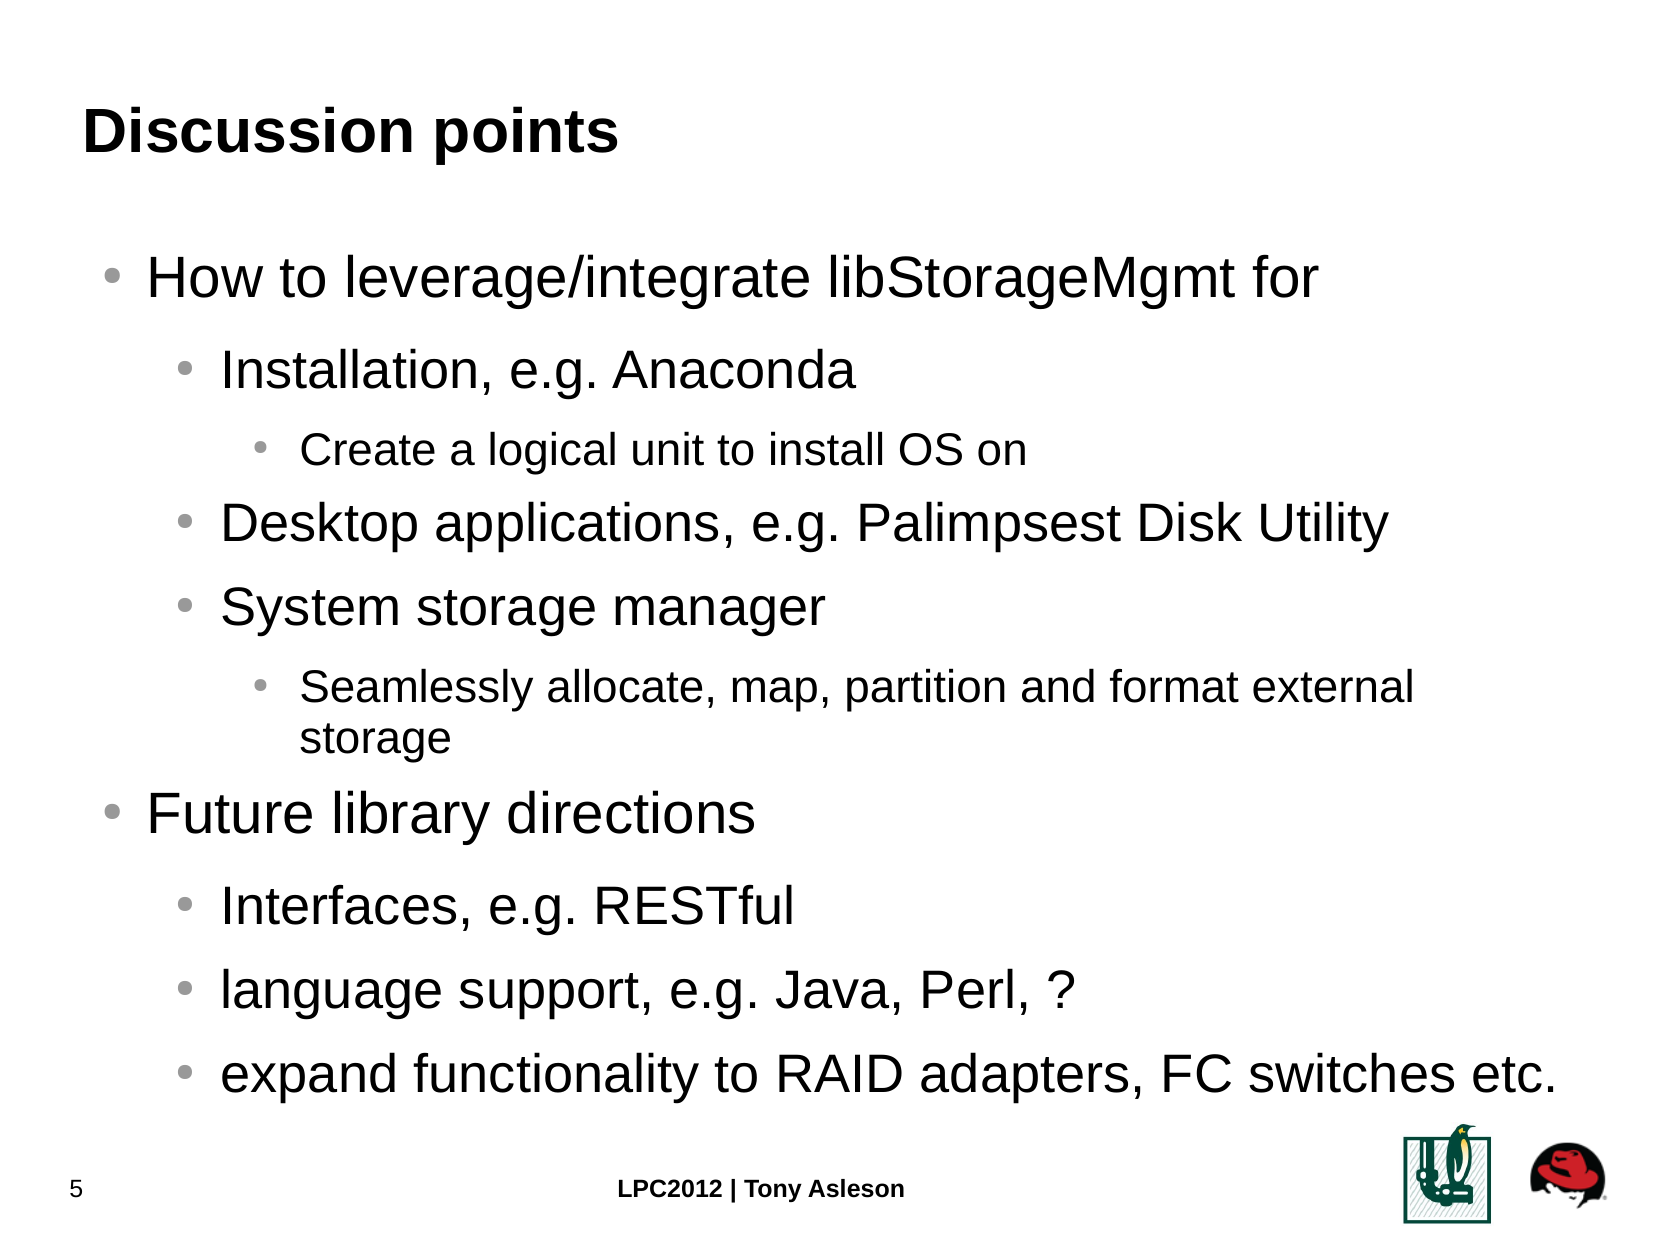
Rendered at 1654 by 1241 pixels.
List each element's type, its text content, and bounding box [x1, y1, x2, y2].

list How to leverage/integrate libStorageMgmt for Installation, e.g. Anaconda Create a logical unit to install OS on Desktop applications, e.g. Palimpsest Disk Utility System storage manager Seamlessly allocate, map, partition and format external storage Future library directions Interfaces, e.g. RESTful language support, e.g. Java, Perl, ? expand functionality to RAID adapters, FC switches etc. [86, 244, 1576, 1105]
picture [1391, 1122, 1504, 1239]
picture [1529, 1140, 1613, 1218]
title Discussion points [82, 37, 1571, 226]
